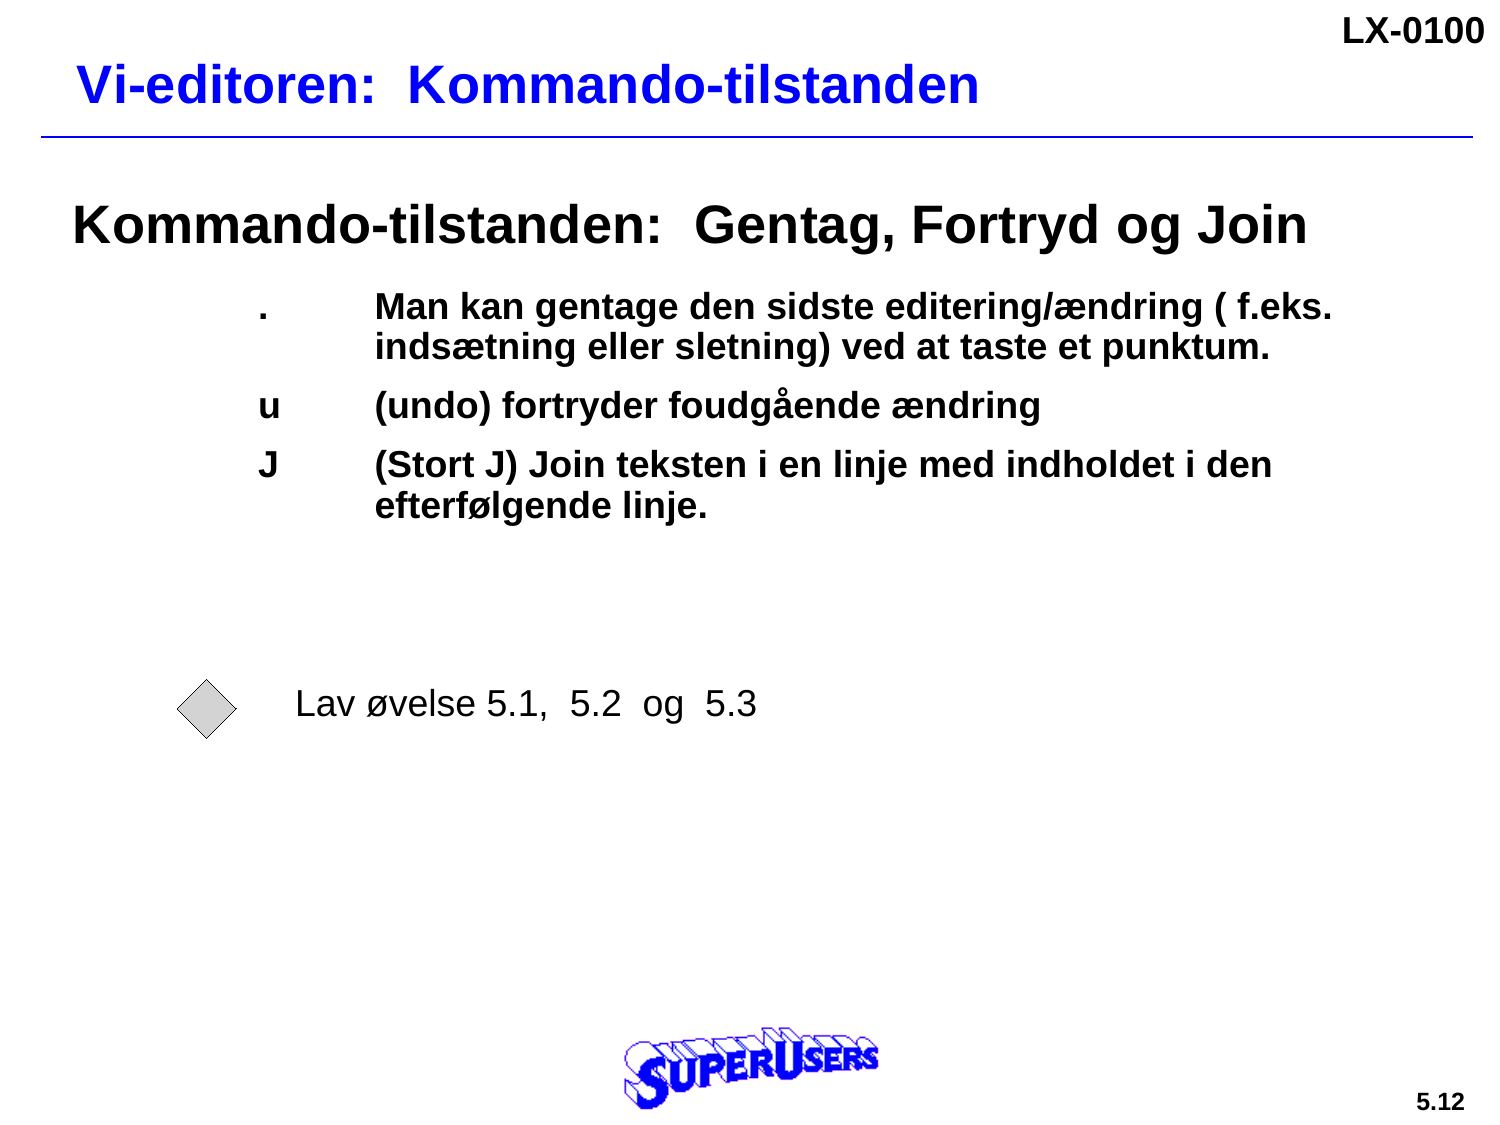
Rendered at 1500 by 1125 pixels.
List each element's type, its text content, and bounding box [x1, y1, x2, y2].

text_box Lav øvelse 5.1, 5.2 og 5.3 [295, 679, 1152, 767]
list . Man kan gentage den sidste editering/ændring ( f.eks. indsætning eller sletning) ved at taste et punktum. u (undo) fortryder foudgående ændring J (Stort J) Join teksten i en linje med indholdet i den efterfølgende linje. [185, 287, 1362, 591]
title Vi-editoren: Kommando-tilstanden [76, 39, 1424, 126]
list Kommando-tilstanden: Gentag, Fortryd og Join [58, 189, 1388, 266]
picture [620, 1023, 880, 1111]
text_box [177, 679, 237, 739]
